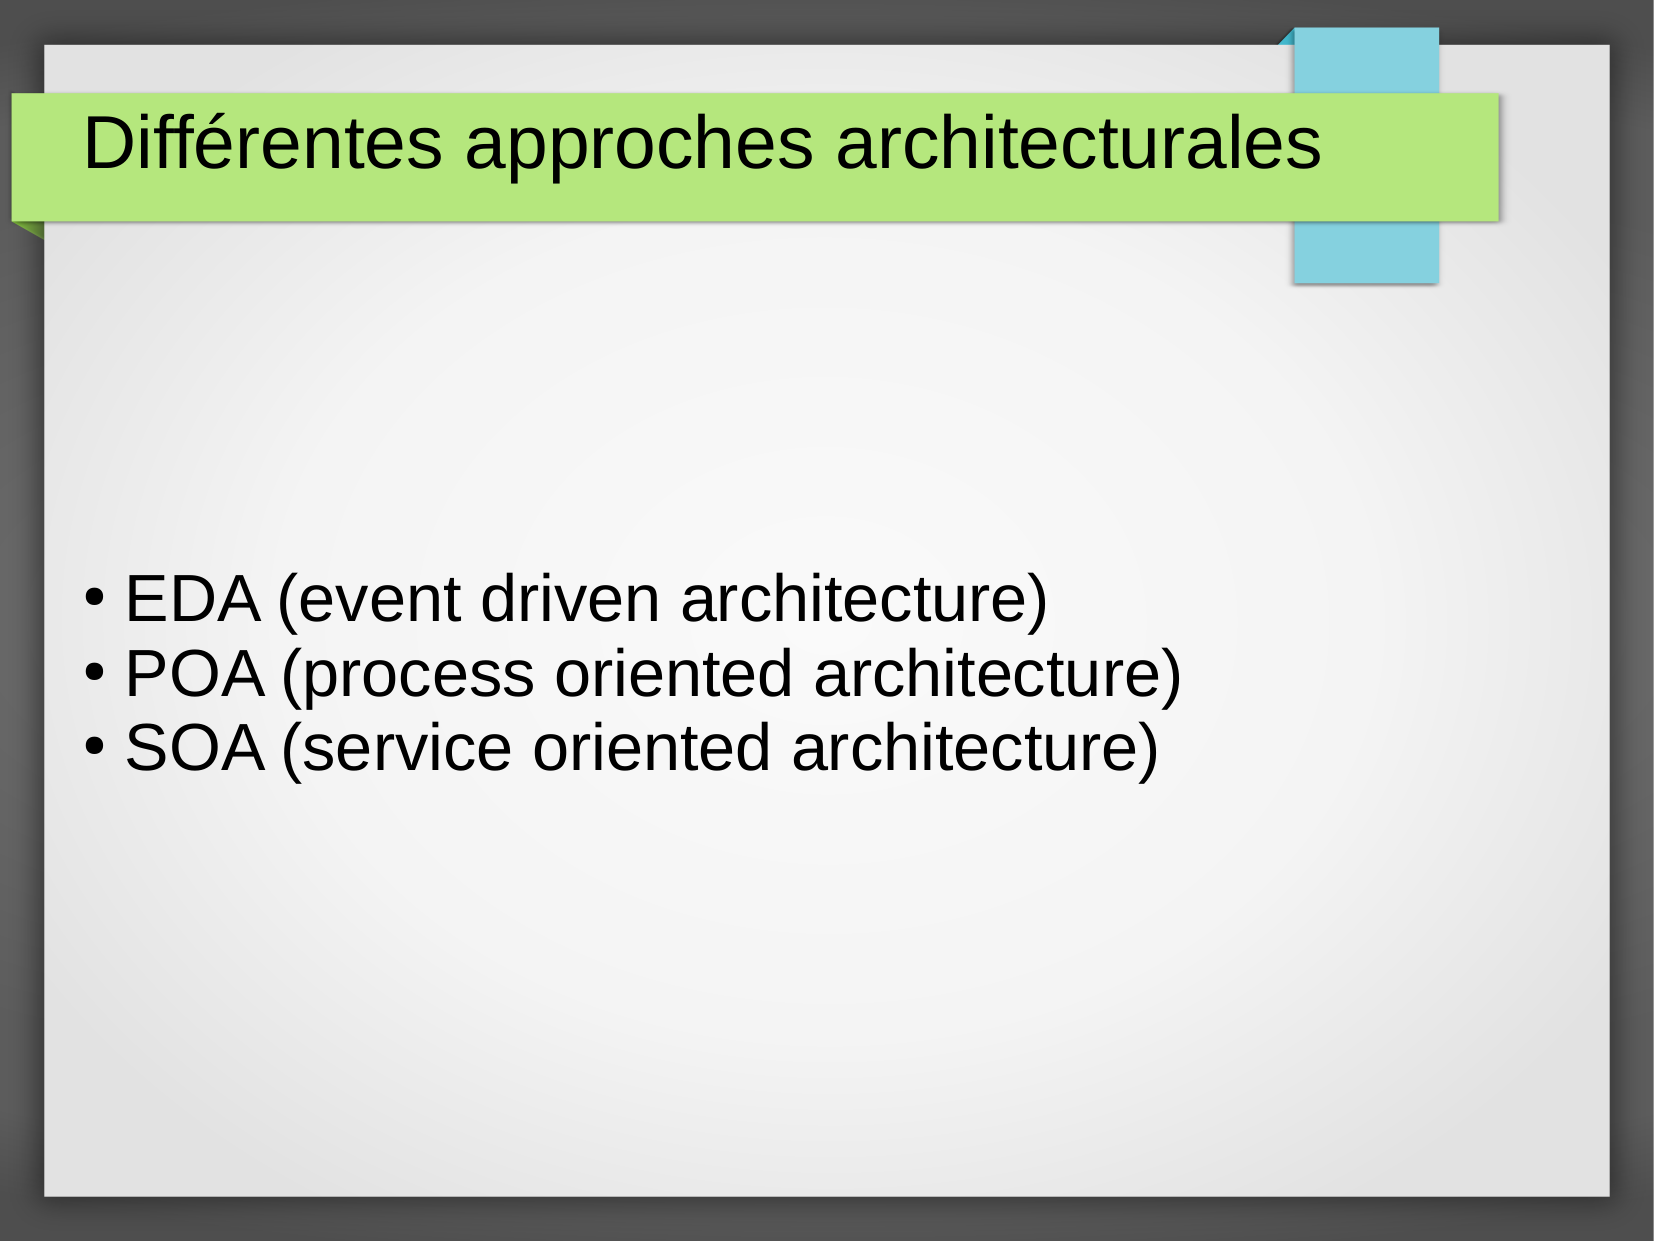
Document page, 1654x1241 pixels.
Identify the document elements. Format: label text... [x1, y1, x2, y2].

subtitle EDA (event driven architecture) POA (process oriented architecture) SOA (service oriented architecture) [82, 49, 1571, 1010]
picture [0, 0, 1654, 1241]
